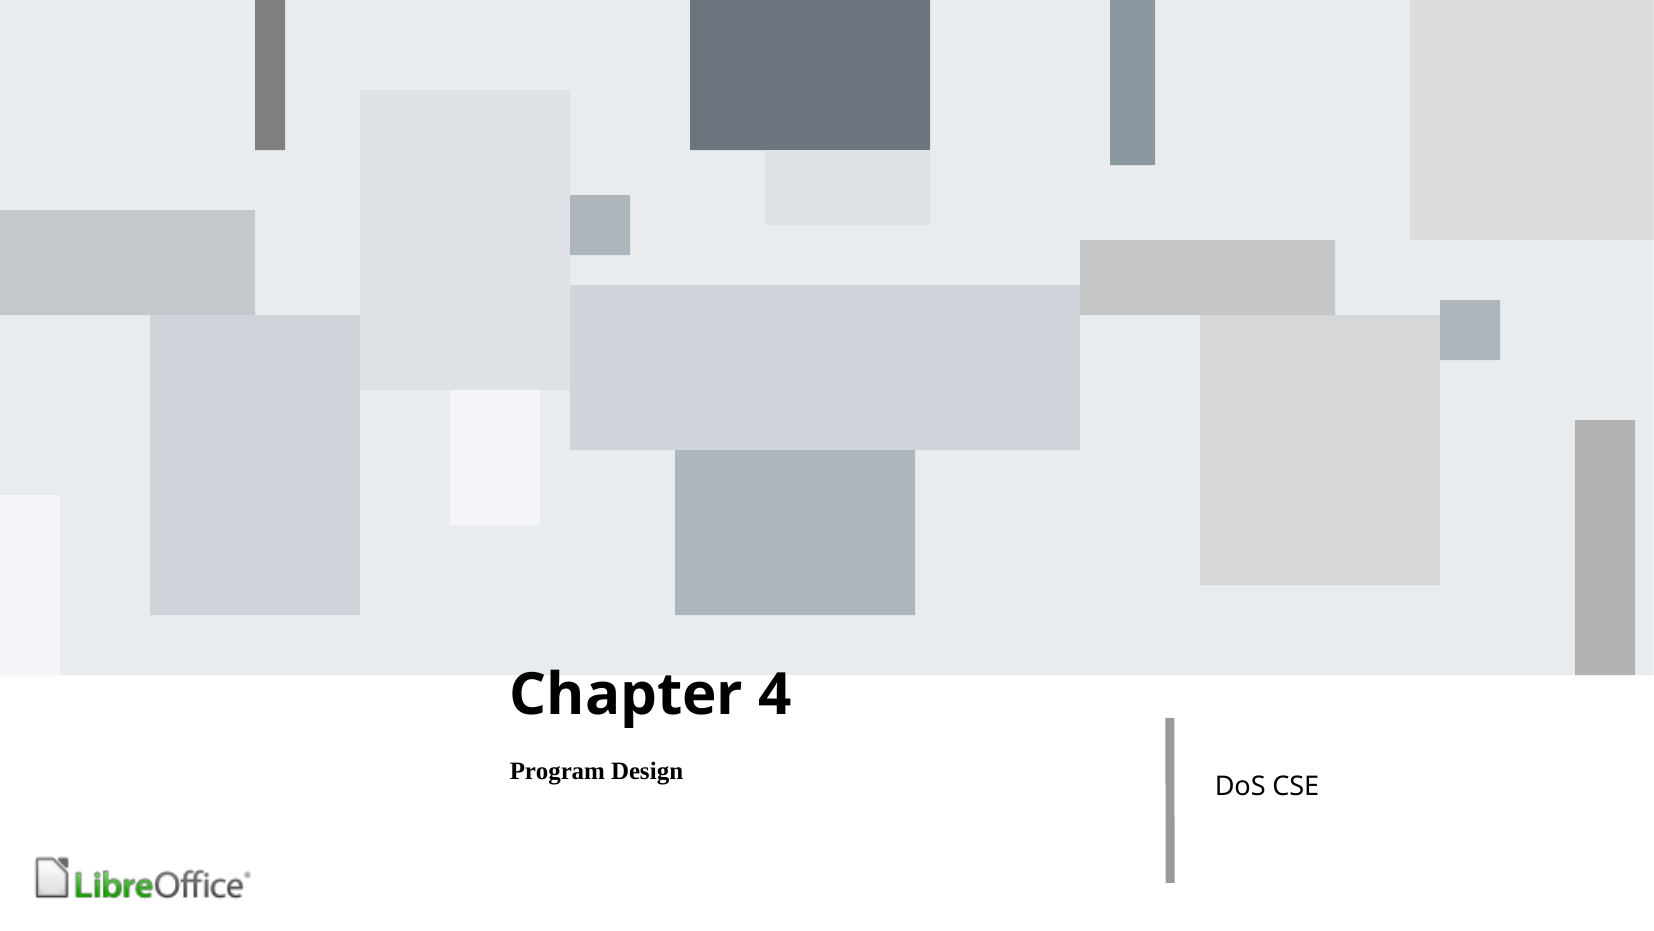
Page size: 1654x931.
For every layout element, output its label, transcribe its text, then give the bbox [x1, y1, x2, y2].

text_box DoS CSE [1200, 759, 1591, 841]
text_box Chapter 4 Program Design [494, 645, 1021, 875]
picture [30, 852, 256, 903]
